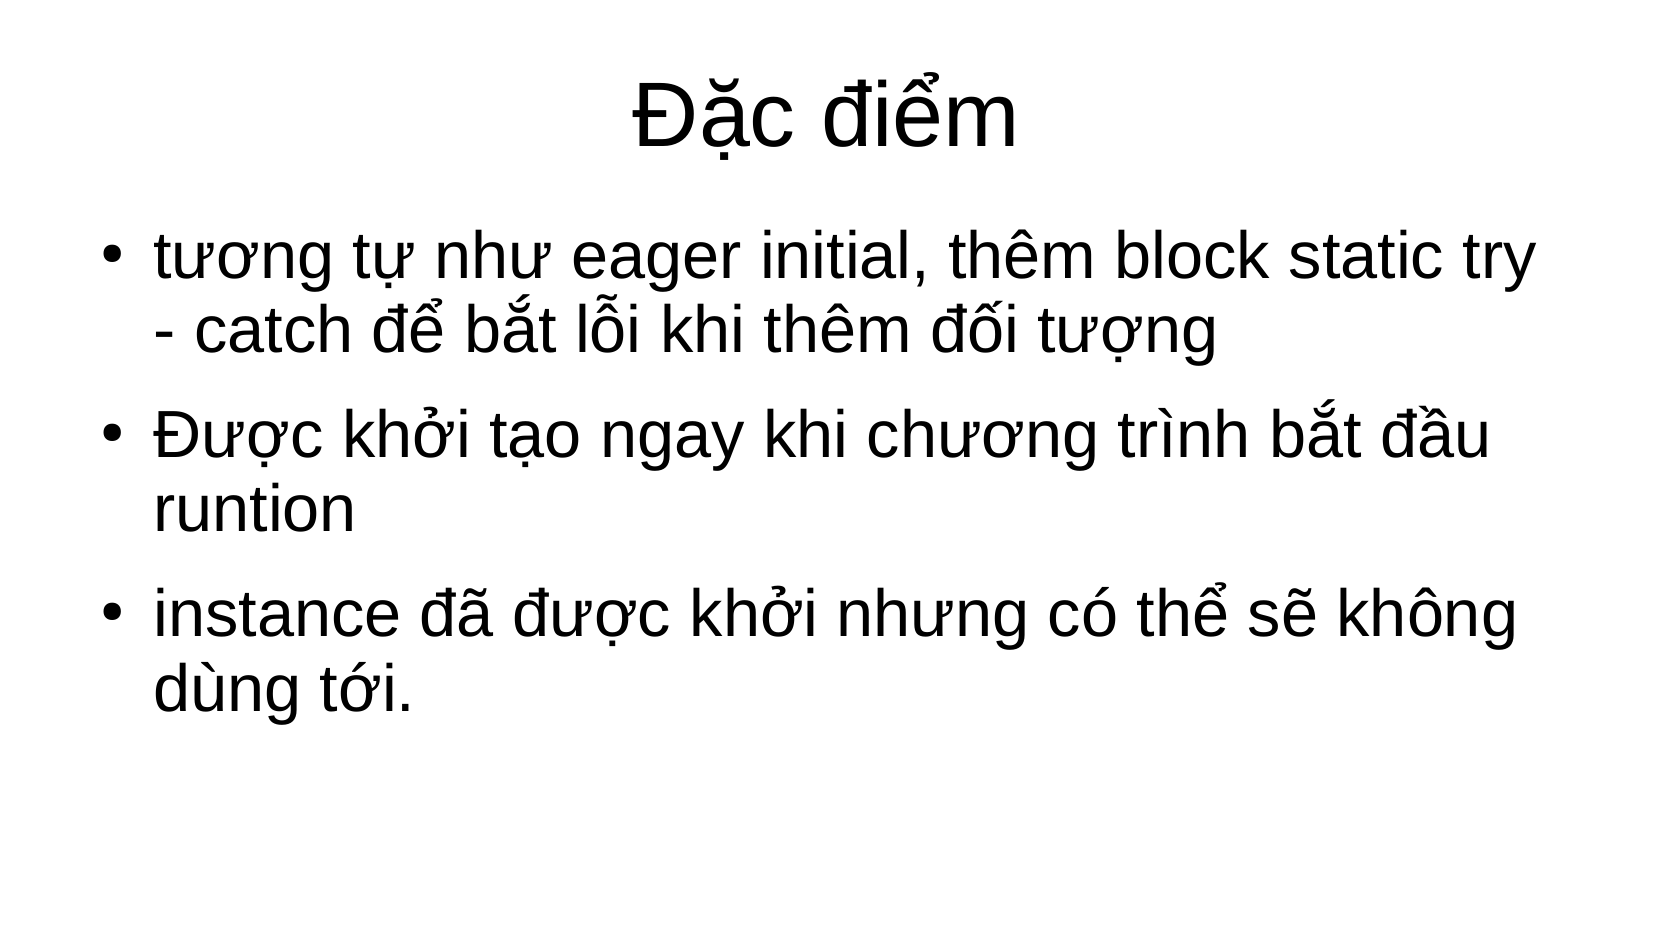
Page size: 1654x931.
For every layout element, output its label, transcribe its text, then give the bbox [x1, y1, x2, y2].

list tương tự như eager initial, thêm block static try - catch để bắt lỗi khi thêm đối tượng Được khởi tạo ngay khi chương trình bắt đầu runtion instance đã được khởi nhưng có thể sẽ không dùng tới. [82, 217, 1571, 758]
title Đặc điểm [82, 37, 1571, 193]
